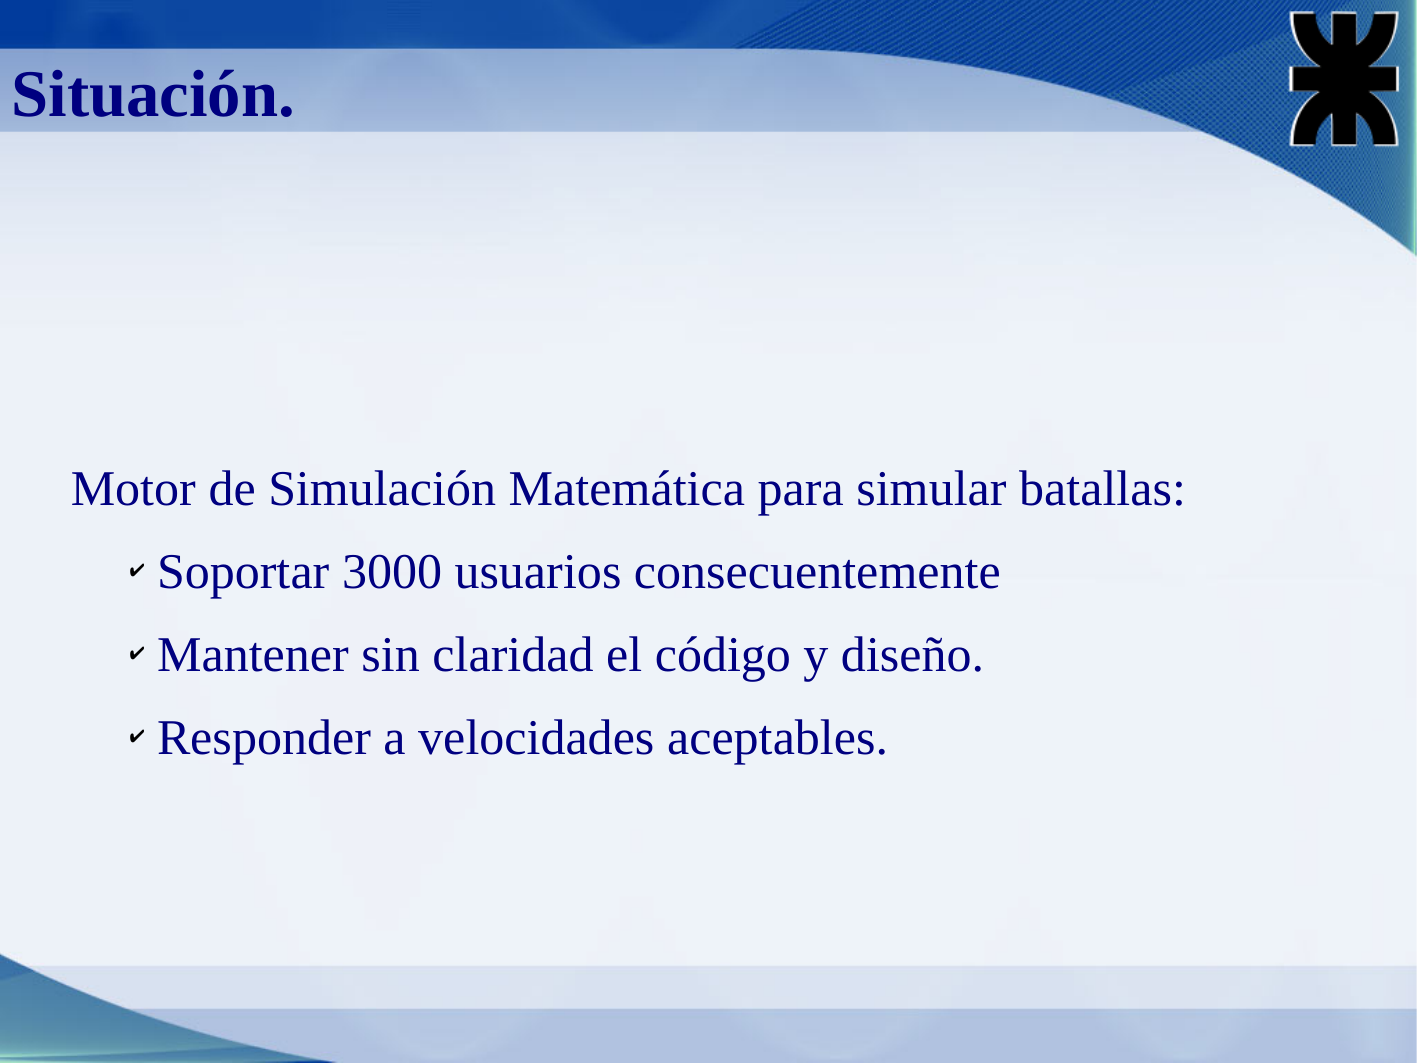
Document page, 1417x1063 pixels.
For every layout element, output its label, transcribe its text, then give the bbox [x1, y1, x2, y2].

picture [0, 0, 1417, 1063]
subtitle Motor de Simulación Matemática para simular batallas: Soportar 3000 usuarios consecuentemente Mantener sin claridad el código y diseño. Responder a velocidades aceptables. [70, 256, 1346, 943]
title Situación. [11, 40, 857, 148]
